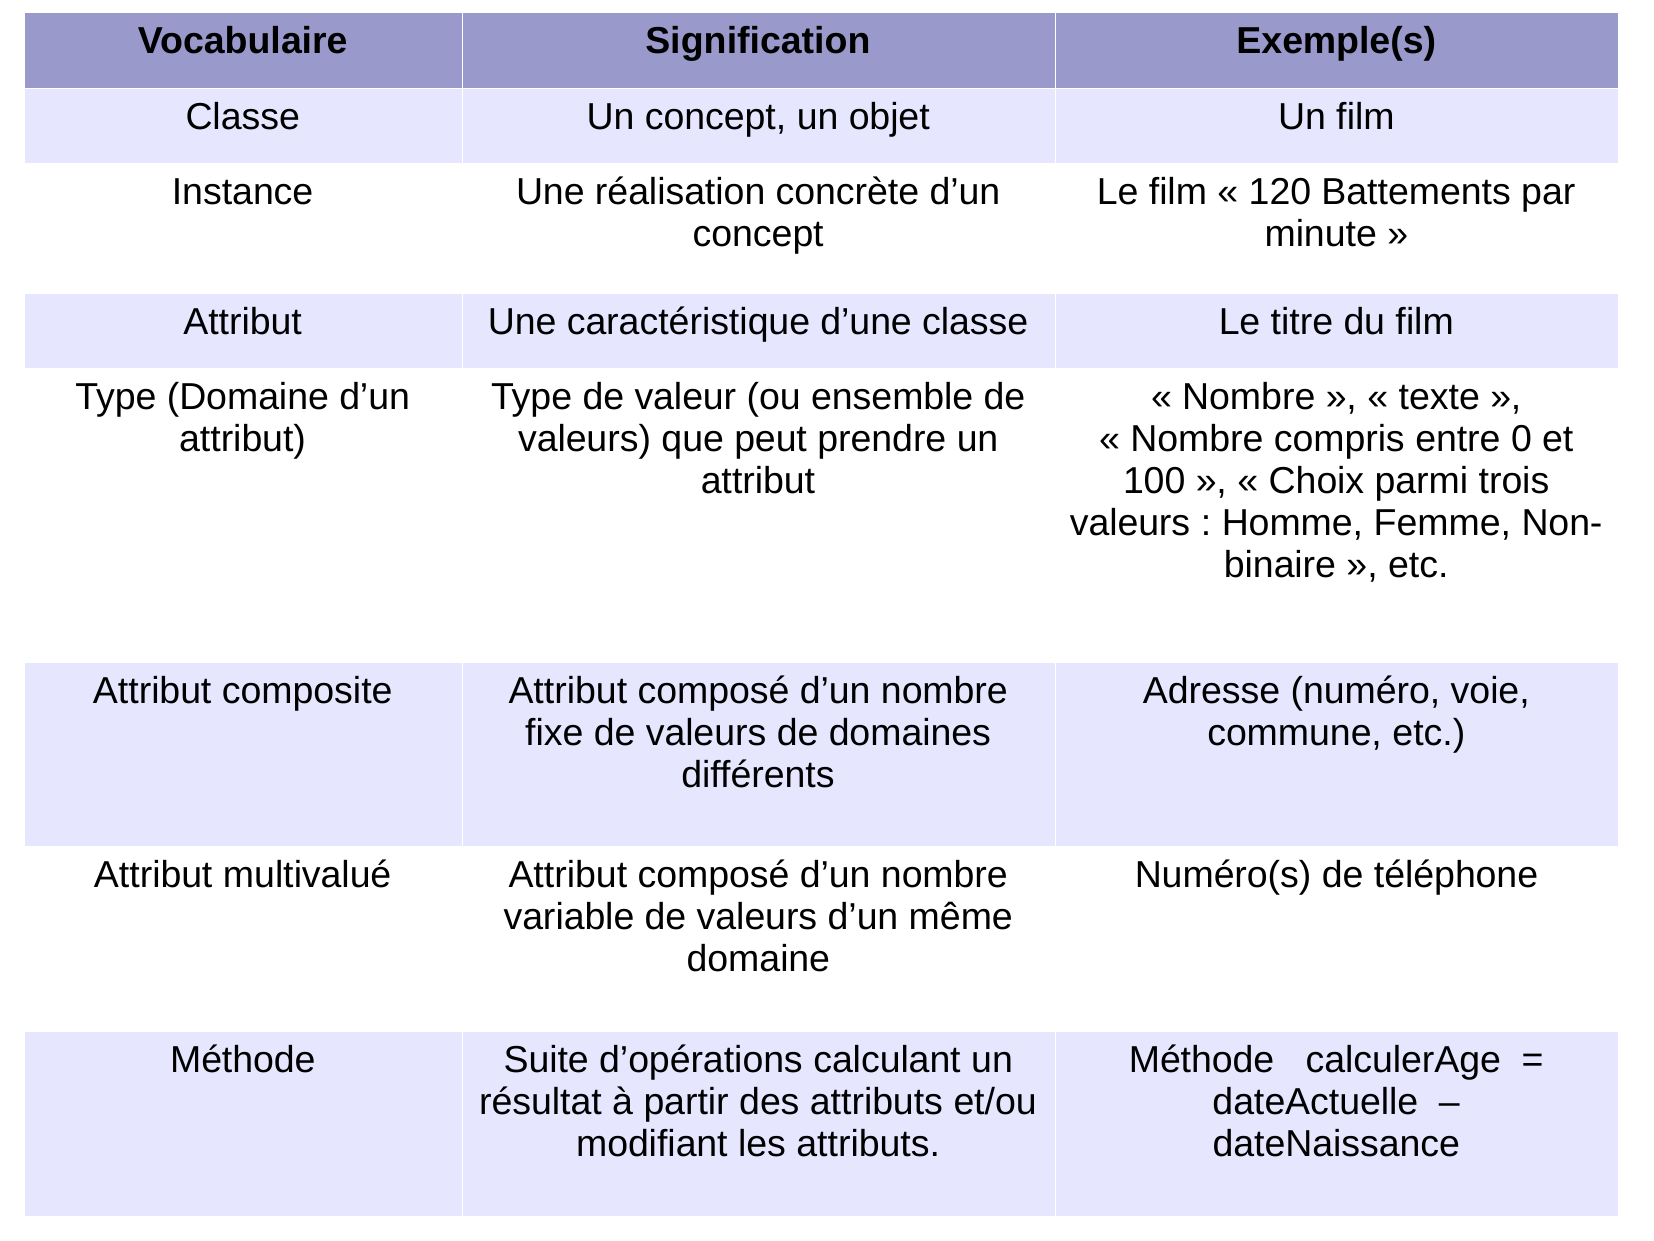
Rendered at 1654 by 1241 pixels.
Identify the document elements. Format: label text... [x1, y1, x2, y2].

table_cell Classe [25, 89, 462, 163]
table_header Signification [463, 13, 1055, 88]
table_cell Une réalisation concrète d’un concept [463, 164, 1055, 293]
table_cell Instance [25, 164, 462, 293]
table_cell Adresse (numéro, voie, commune, etc.) [1056, 663, 1618, 846]
table_cell Attribut composite [25, 663, 462, 846]
table_cell Un film [1056, 89, 1618, 163]
table_cell Méthode calculerAge = dateActuelle – dateNaissance [1056, 1032, 1618, 1216]
table_cell Attribut composé d’un nombre fixe de valeurs de domaines différents [463, 663, 1055, 846]
table_header Exemple(s) [1056, 13, 1618, 88]
table_cell « Nombre », « texte », « Nombre compris entre 0 et 100 », « Choix parmi trois valeurs : Homme, Femme, Non-binaire », etc. [1056, 369, 1618, 662]
table_header Vocabulaire [25, 13, 462, 88]
table_cell Une caractéristique d’une classe [463, 294, 1055, 368]
table_cell Un concept, un objet [463, 89, 1055, 163]
table_cell Numéro(s) de téléphone [1056, 847, 1618, 1031]
table_cell Le film « 120 Battements par minute » [1056, 164, 1618, 293]
table_cell Méthode [25, 1032, 462, 1216]
table_cell Attribut composé d’un nombre variable de valeurs d’un même domaine [463, 847, 1055, 1031]
table_cell Type (Domaine d’un attribut) [25, 369, 462, 662]
table_cell Attribut [25, 294, 462, 368]
table_cell Le titre du film [1056, 294, 1618, 368]
table_cell Suite d’opérations calculant un résultat à partir des attributs et/ou modifiant les attributs. [463, 1032, 1055, 1216]
table_cell Attribut multivalué [25, 847, 462, 1031]
table_cell Type de valeur (ou ensemble de valeurs) que peut prendre un attribut [463, 369, 1055, 662]
